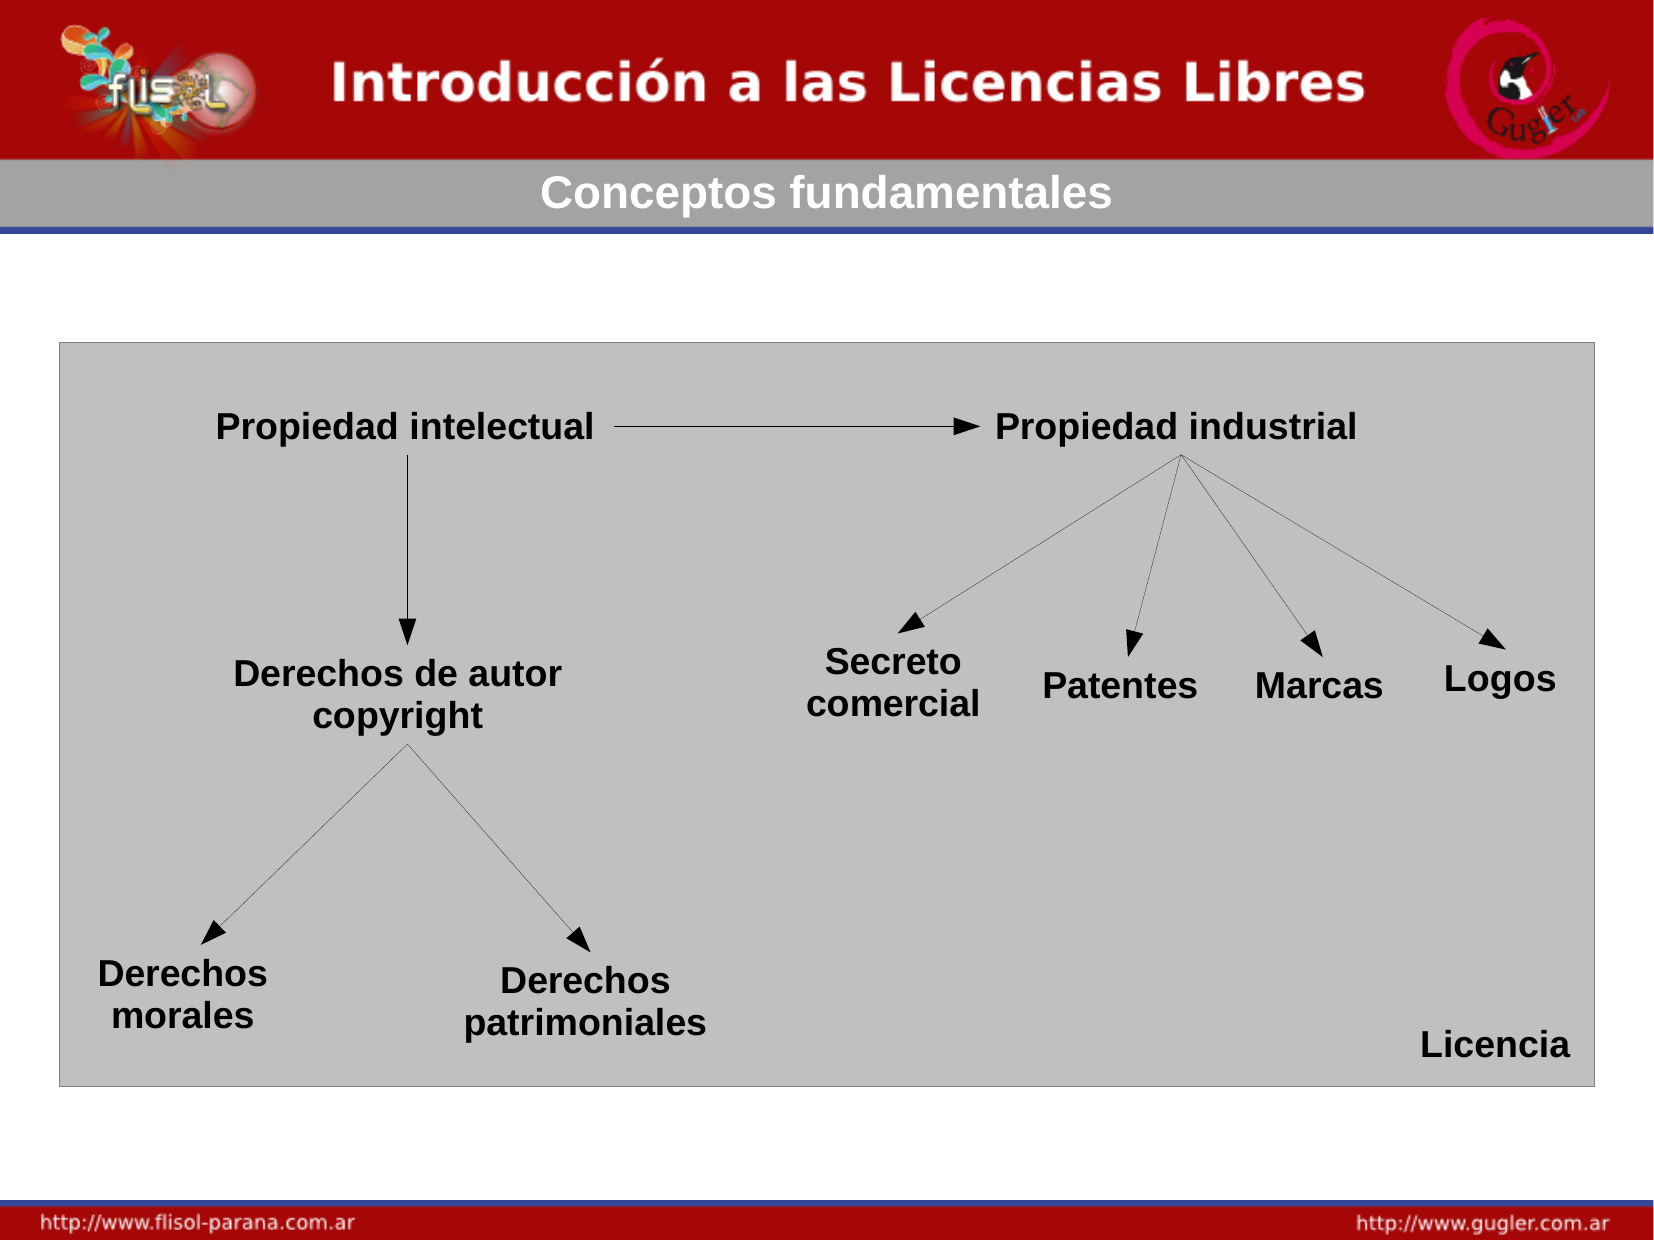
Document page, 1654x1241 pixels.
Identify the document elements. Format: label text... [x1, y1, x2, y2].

picture [0, 0, 1654, 159]
text_box Marcas [1240, 657, 1406, 714]
text_box Logos [1429, 649, 1583, 707]
text_box Propiedad intelectual [200, 397, 615, 455]
text_box Derechos de autor copyright [218, 645, 597, 745]
picture [0, 1200, 1654, 1241]
text_box [59, 342, 1595, 1087]
text_box Propiedad industrial [980, 397, 1382, 455]
text_box Derechos morales [82, 944, 319, 1044]
picture [0, 226, 1654, 234]
text_box Secreto comercial [791, 633, 1004, 733]
text_box Patentes [1027, 657, 1229, 714]
text_box Licencia [1405, 1015, 1595, 1073]
text_box Derechos patrimoniales [448, 952, 733, 1052]
text_box Conceptos fundamentales [0, 159, 1654, 226]
